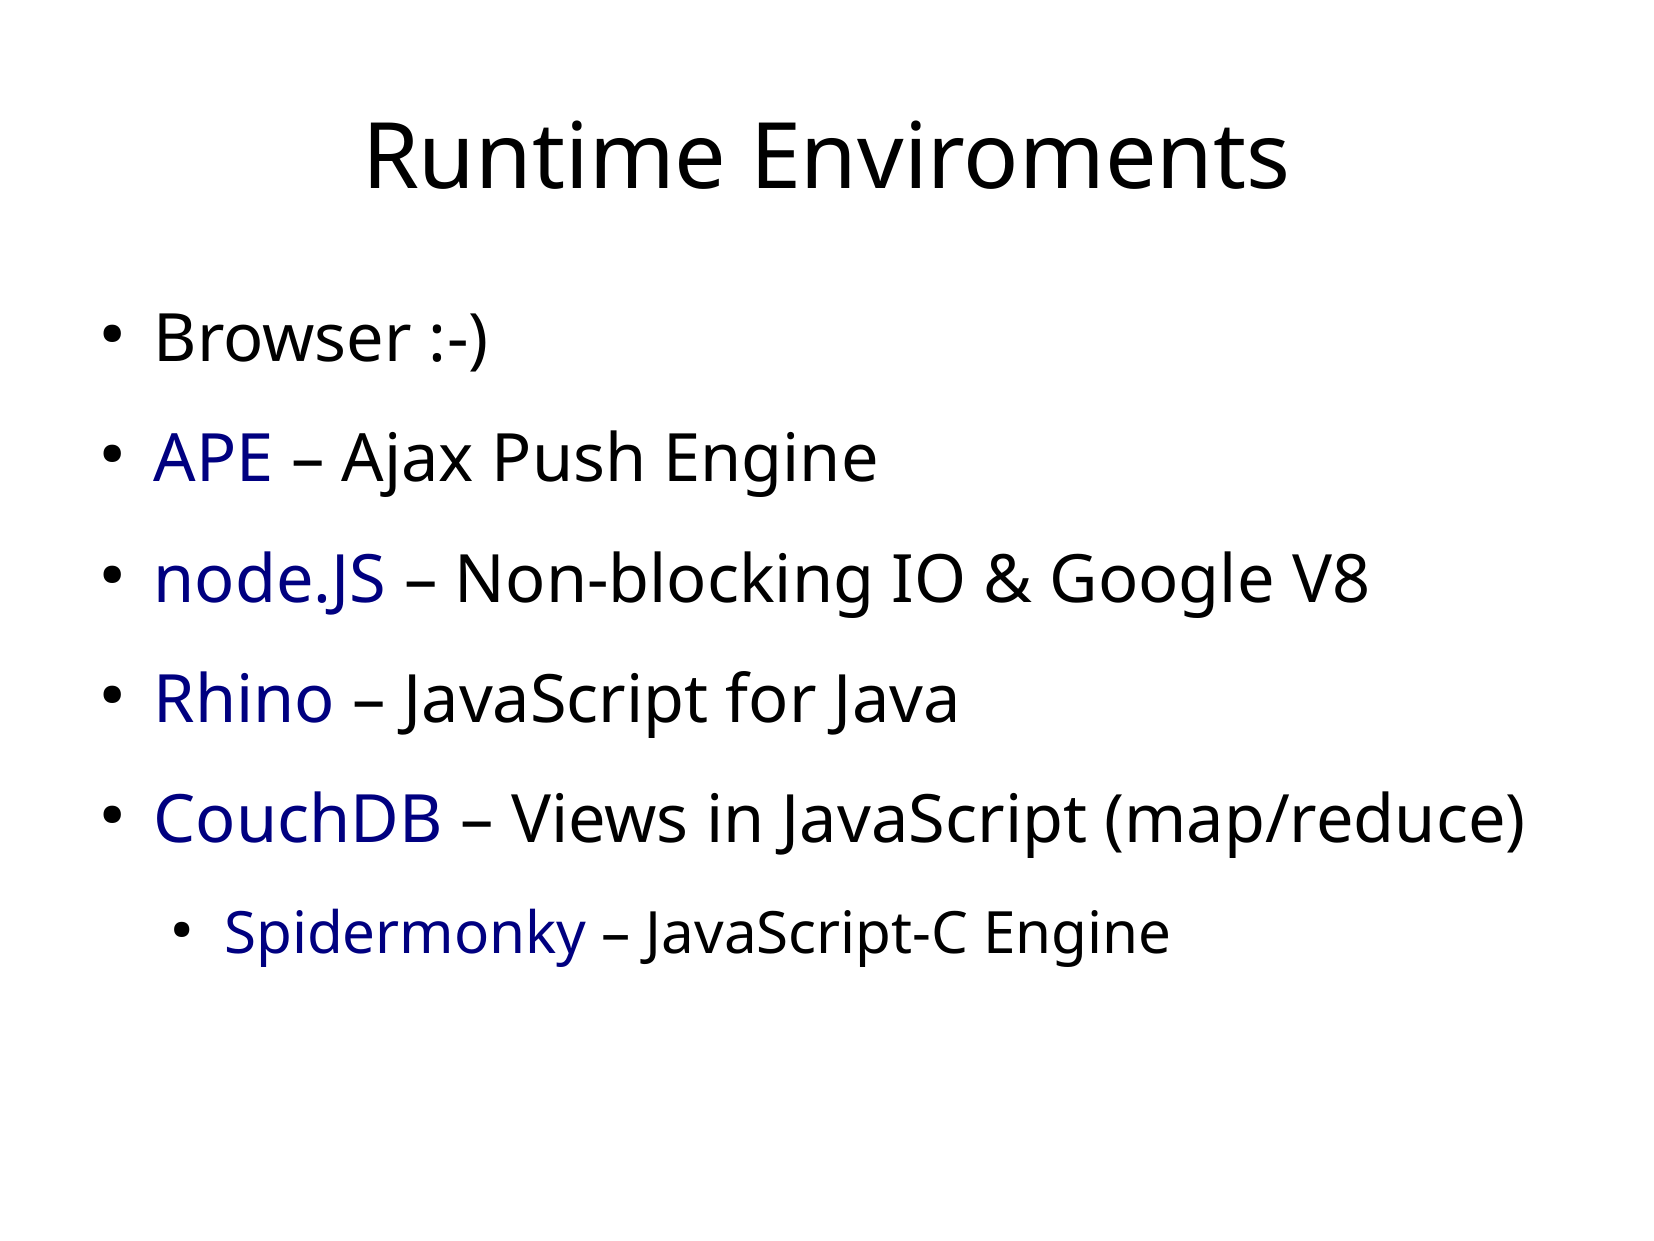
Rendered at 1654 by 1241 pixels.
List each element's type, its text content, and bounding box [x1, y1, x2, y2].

list Browser :-) APE – Ajax Push Engine node.JS – Non-blocking IO & Google V8 Rhino – JavaScript for Java CouchDB – Views in JavaScript (map/reduce) Spidermonky – JavaScript-C Engine [82, 290, 1571, 1109]
title Runtime Enviroments [82, 56, 1571, 250]
